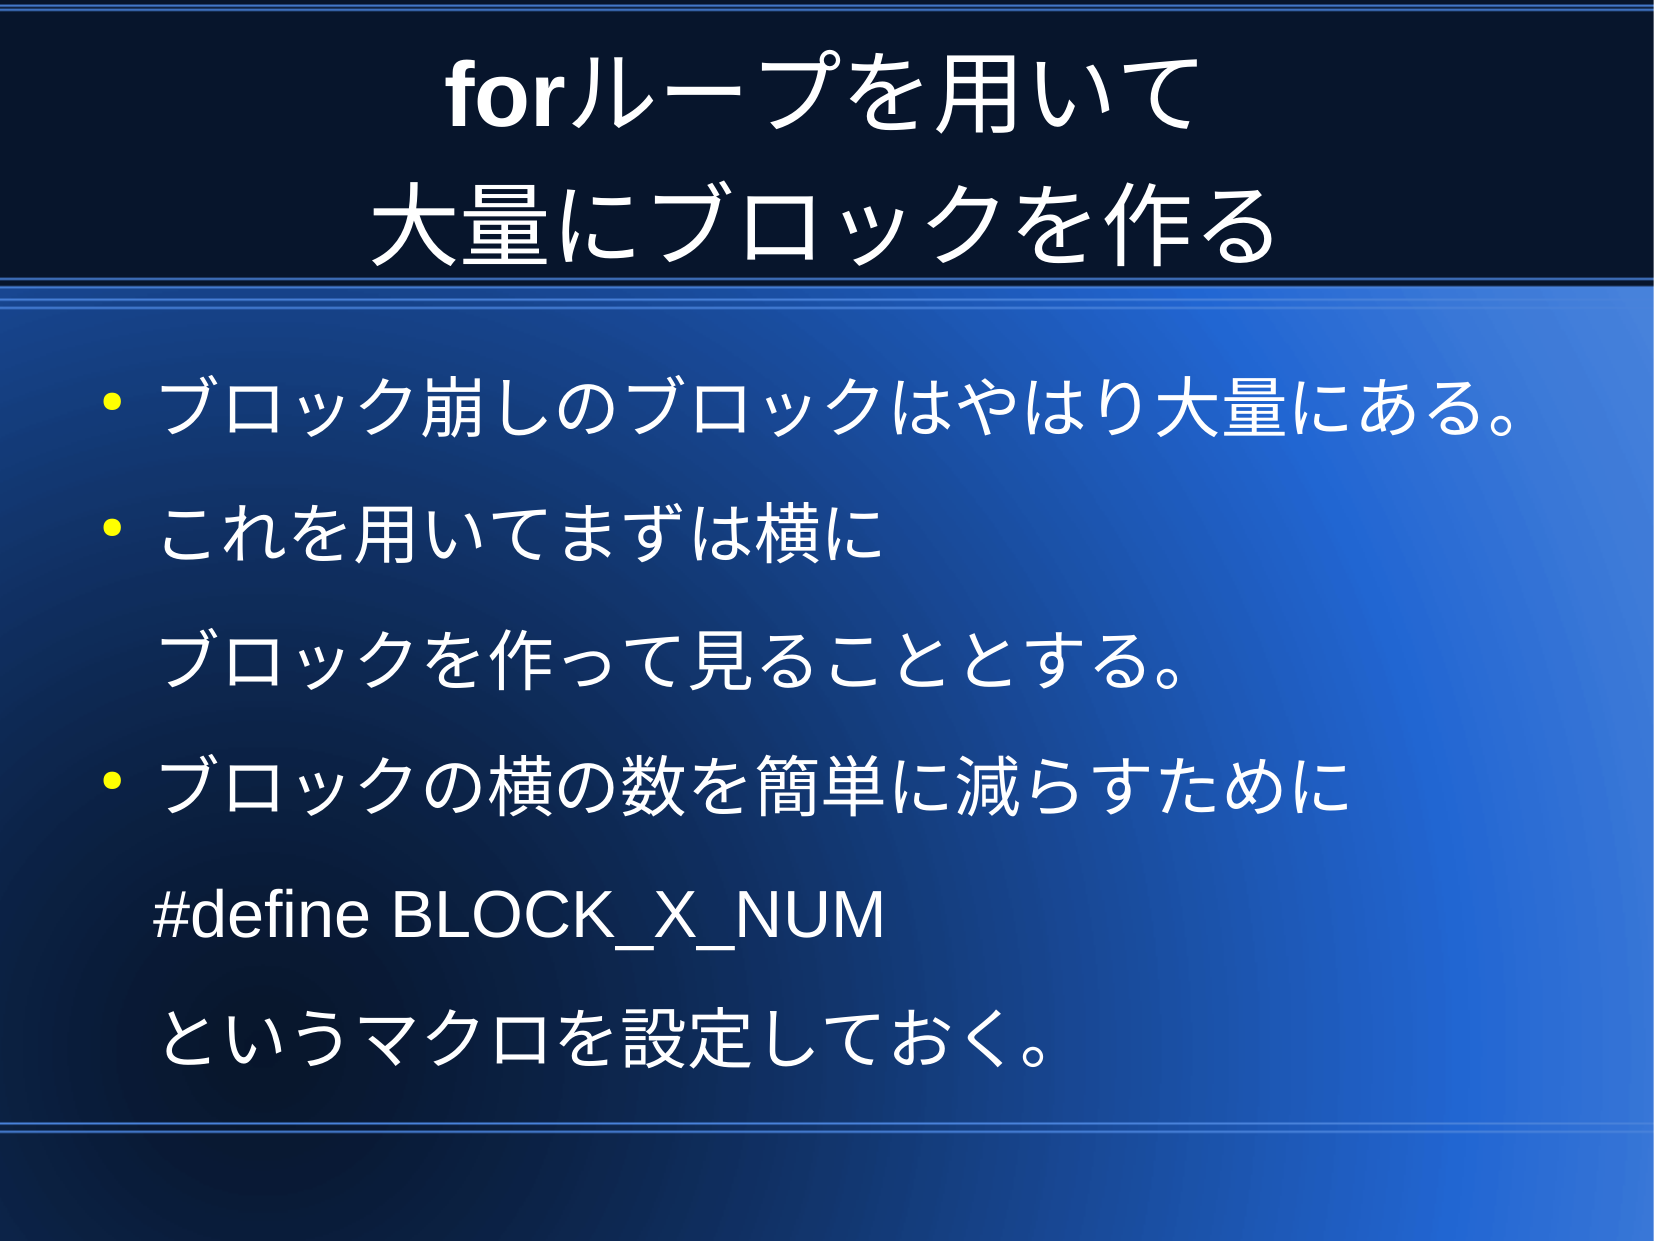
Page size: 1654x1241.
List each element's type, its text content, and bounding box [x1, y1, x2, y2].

title forループを用いて 大量にブロックを作る [82, 49, 1571, 257]
list ブロック崩しのブロックはやはり大量にある。 これを用いてまずは横に ブロックを作って見ることとする。 ブロックの横の数を簡単に減らすために #define BLOCK_X_NUM というマクロを設定しておく。 [82, 355, 1571, 1174]
picture [0, 0, 1654, 1241]
